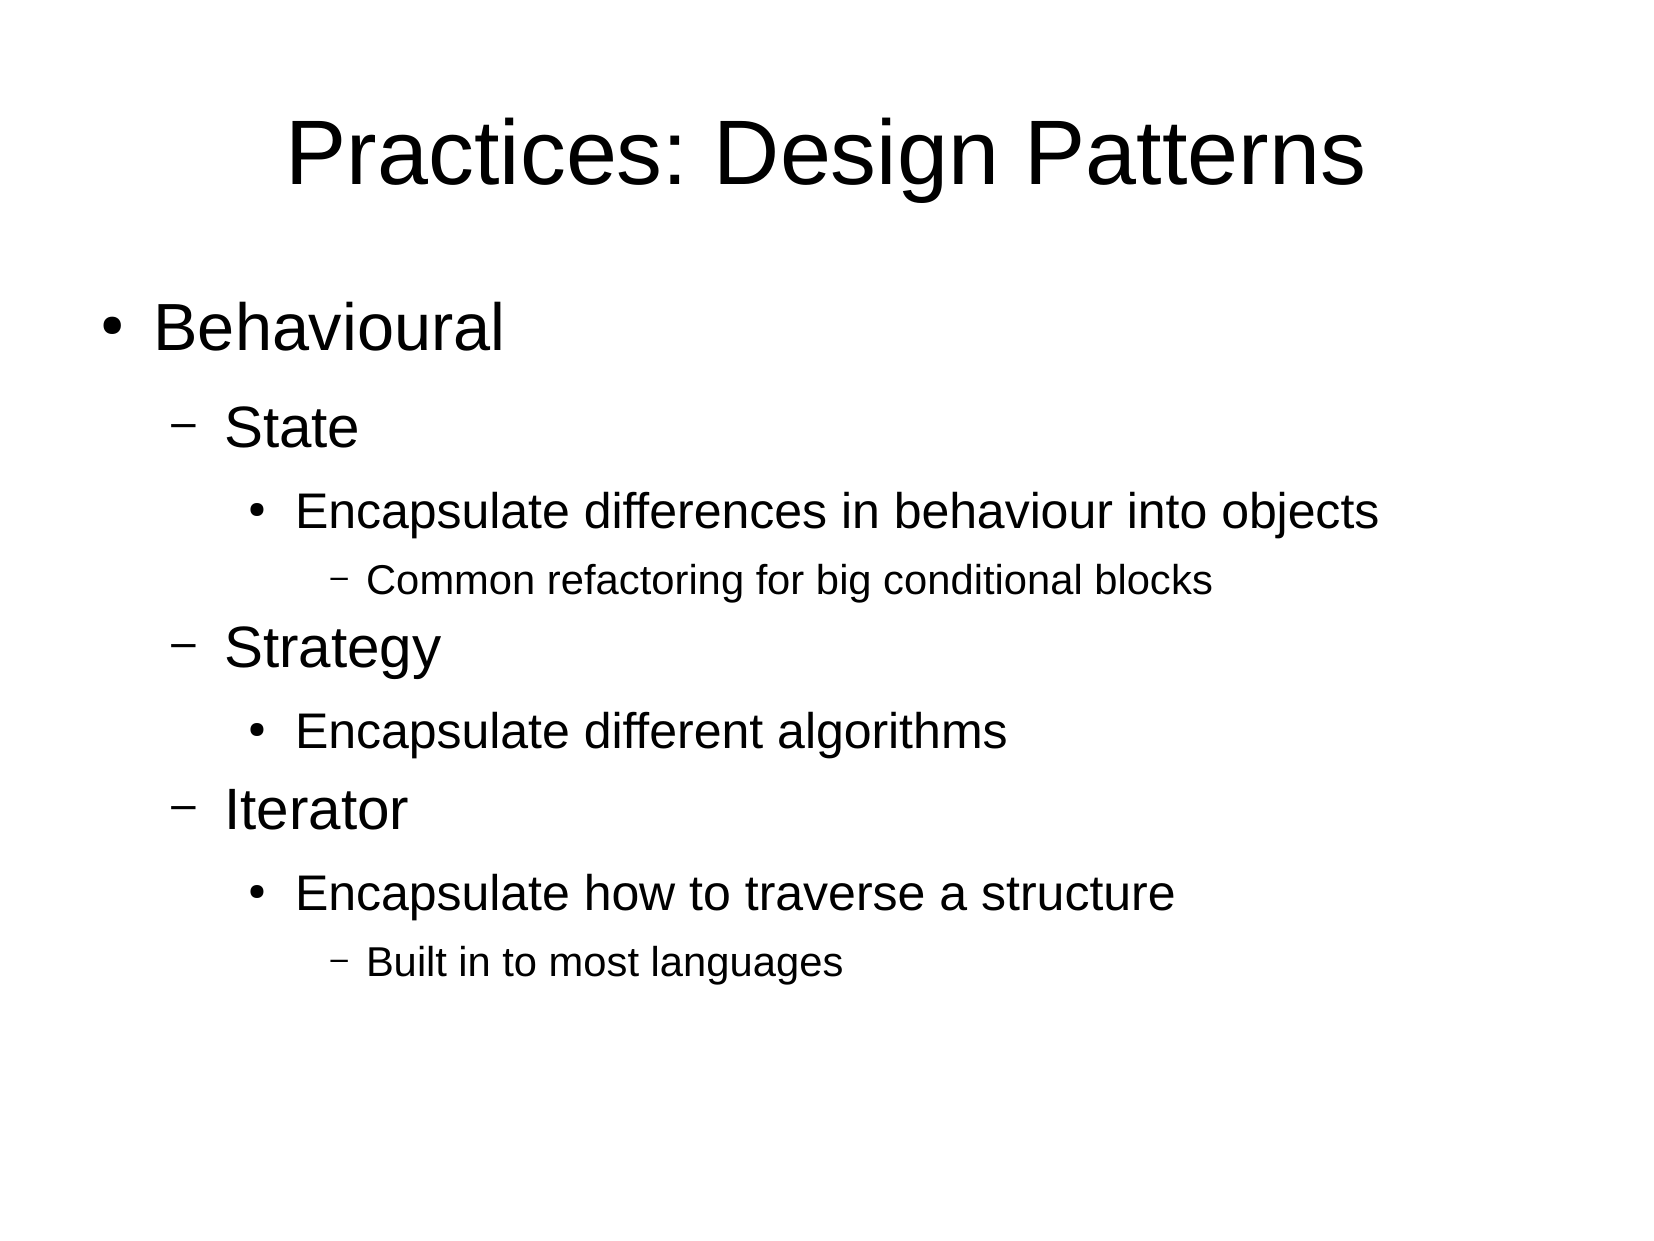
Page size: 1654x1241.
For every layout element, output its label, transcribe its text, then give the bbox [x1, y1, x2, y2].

list Behavioural State Encapsulate differences in behaviour into objects Common refactoring for big conditional blocks Strategy Encapsulate different algorithms Iterator Encapsulate how to traverse a structure Built in to most languages [82, 290, 1538, 1010]
title Practices: Design Patterns [82, 49, 1571, 257]
